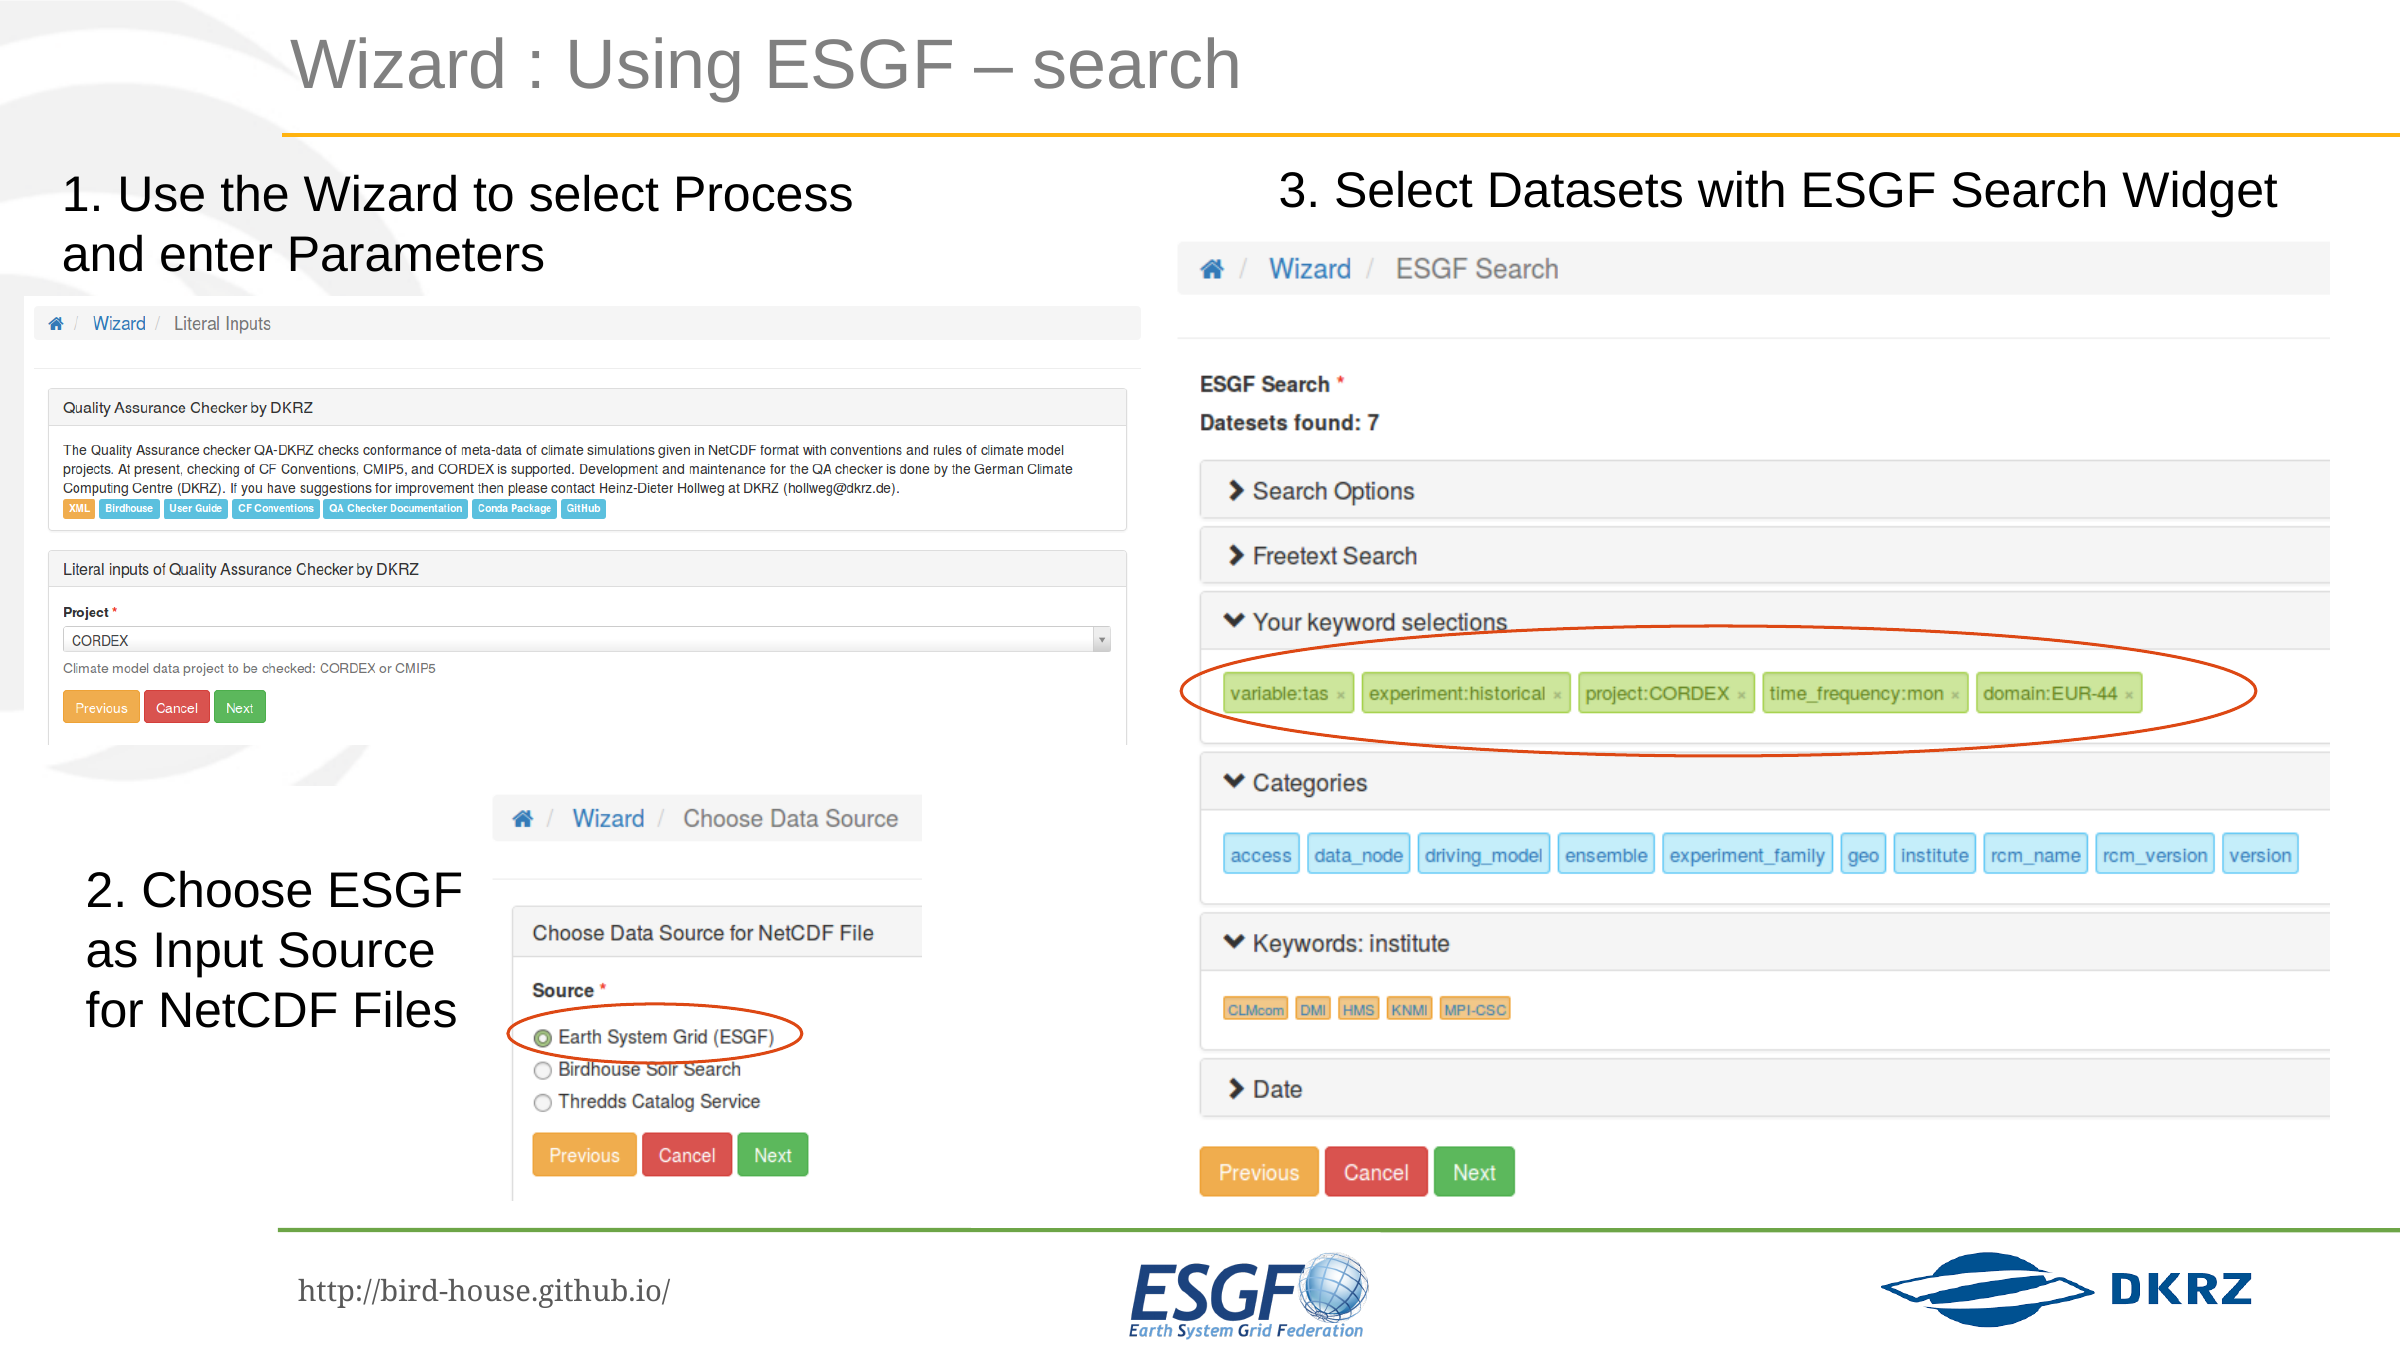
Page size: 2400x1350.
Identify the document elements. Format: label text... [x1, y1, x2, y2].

text_box 1. Use the Wizard to select Process and enter Parameters [47, 153, 884, 289]
text_box 2. Choose ESGF as Input Source for NetCDF Files [70, 850, 493, 1046]
picture [485, 791, 922, 1201]
picture [1074, 236, 2330, 1350]
picture [0, 0, 1146, 786]
text_box 3. Select Datasets with ESGF Search Widget [1263, 149, 2294, 225]
title Wizard : Using ESGF – search [236, 10, 2363, 122]
picture [1879, 1244, 2259, 1335]
